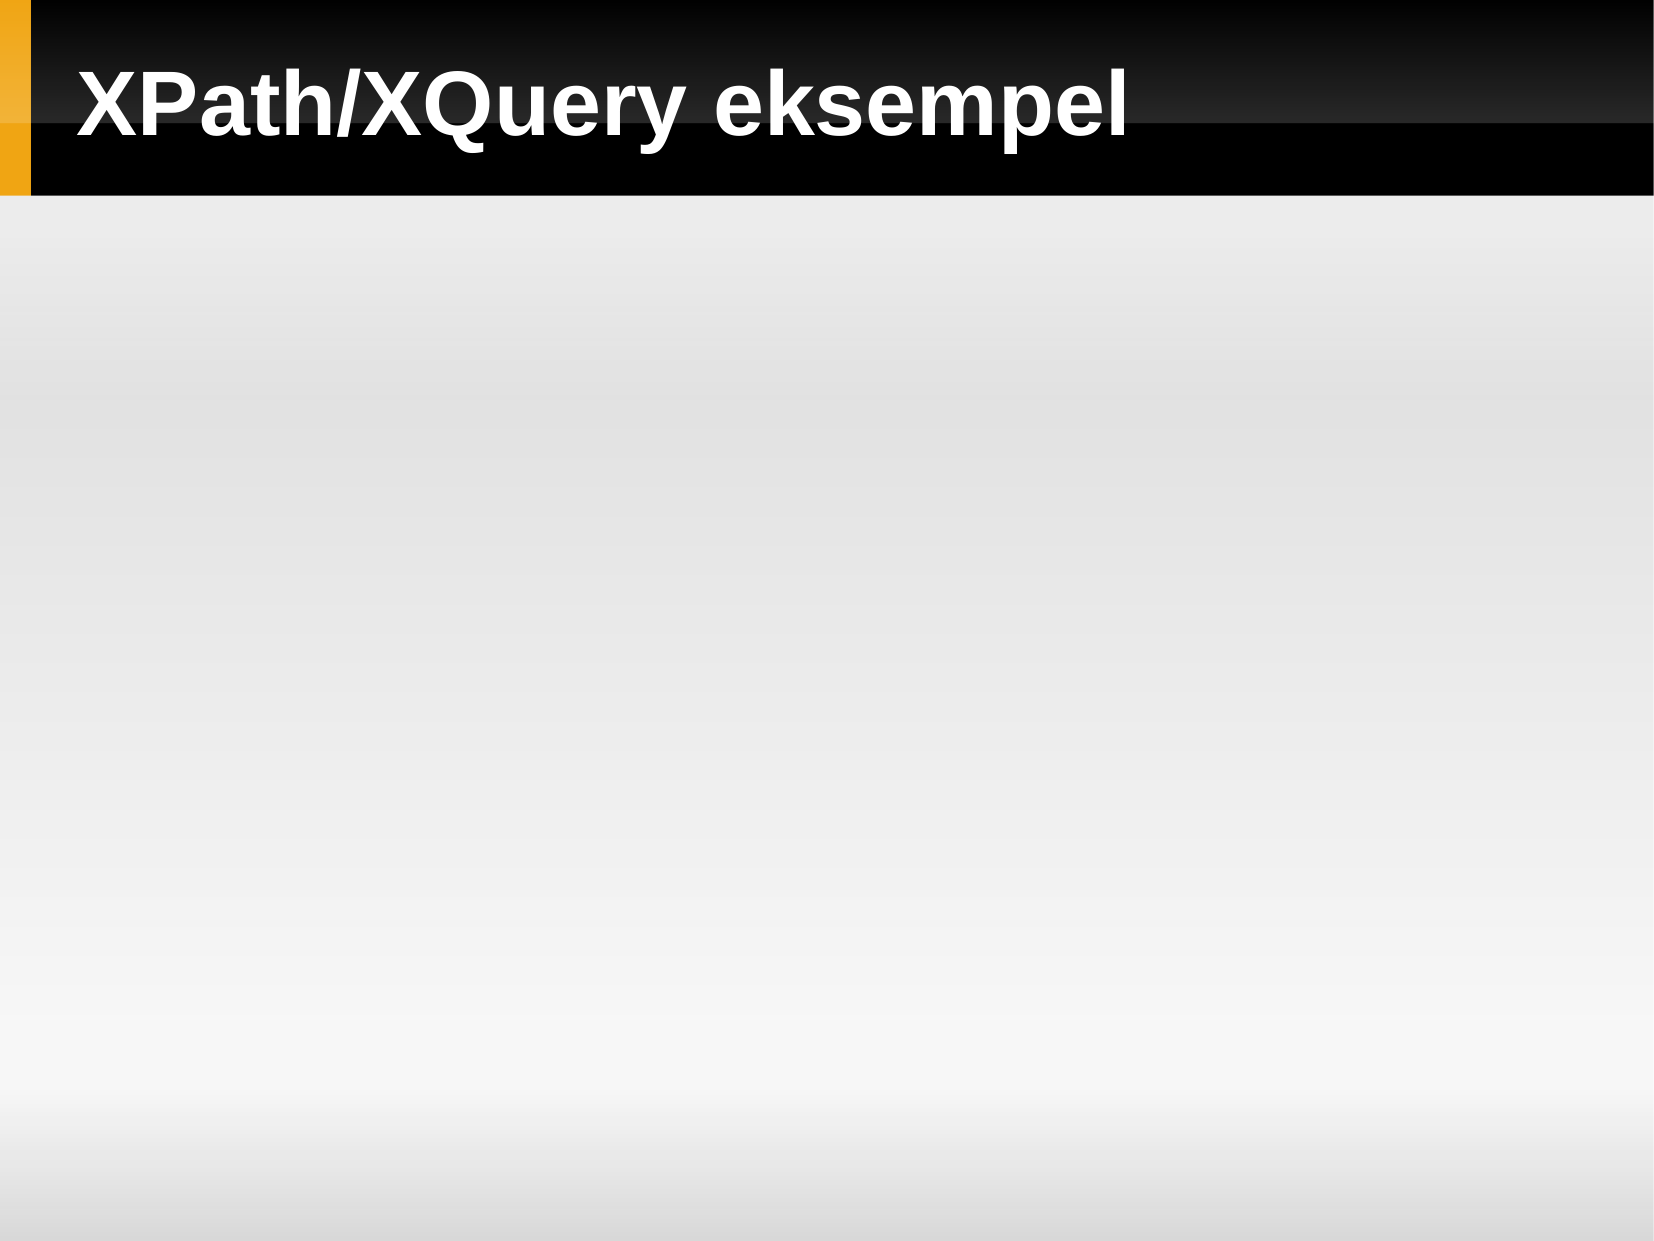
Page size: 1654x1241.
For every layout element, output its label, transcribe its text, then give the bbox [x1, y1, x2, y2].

picture [0, 0, 1654, 1241]
title XPath/XQuery eksempel [76, 7, 1565, 200]
